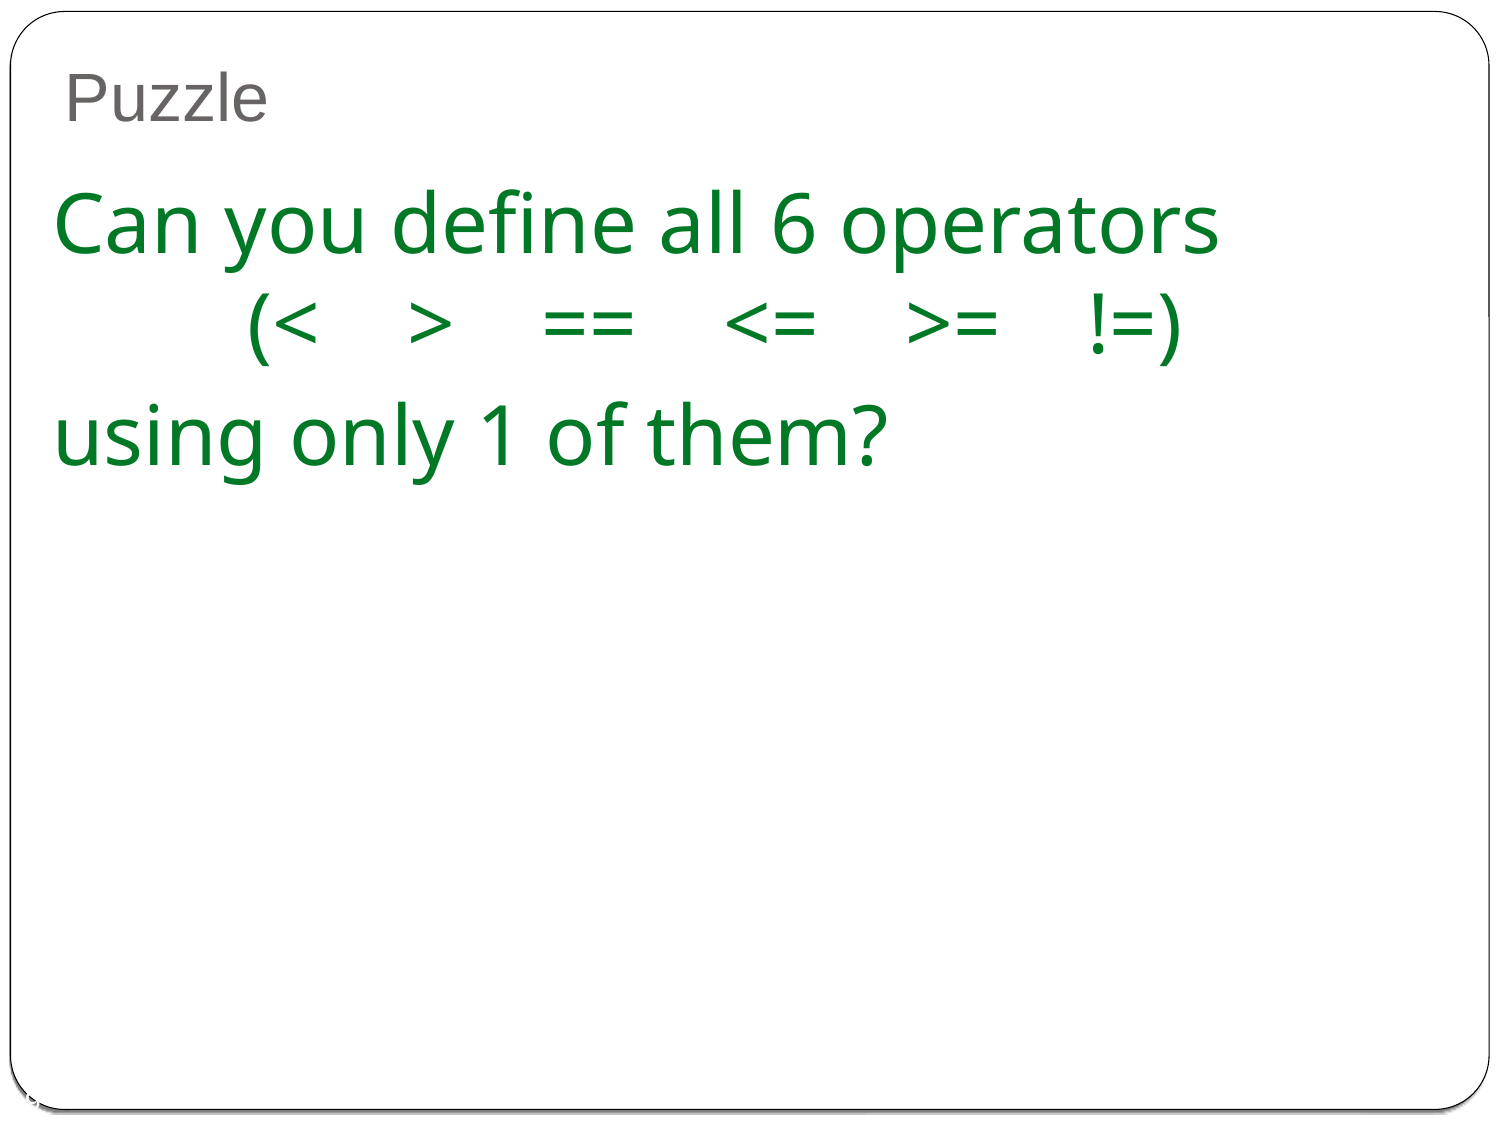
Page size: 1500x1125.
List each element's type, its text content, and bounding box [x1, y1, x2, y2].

title Puzzle [50, 45, 1450, 150]
list Can you define all 6 operators (< > == <= >= !=) using only 1 of them? [37, 162, 1463, 1088]
slide_number <number> [0, 1074, 50, 1125]
